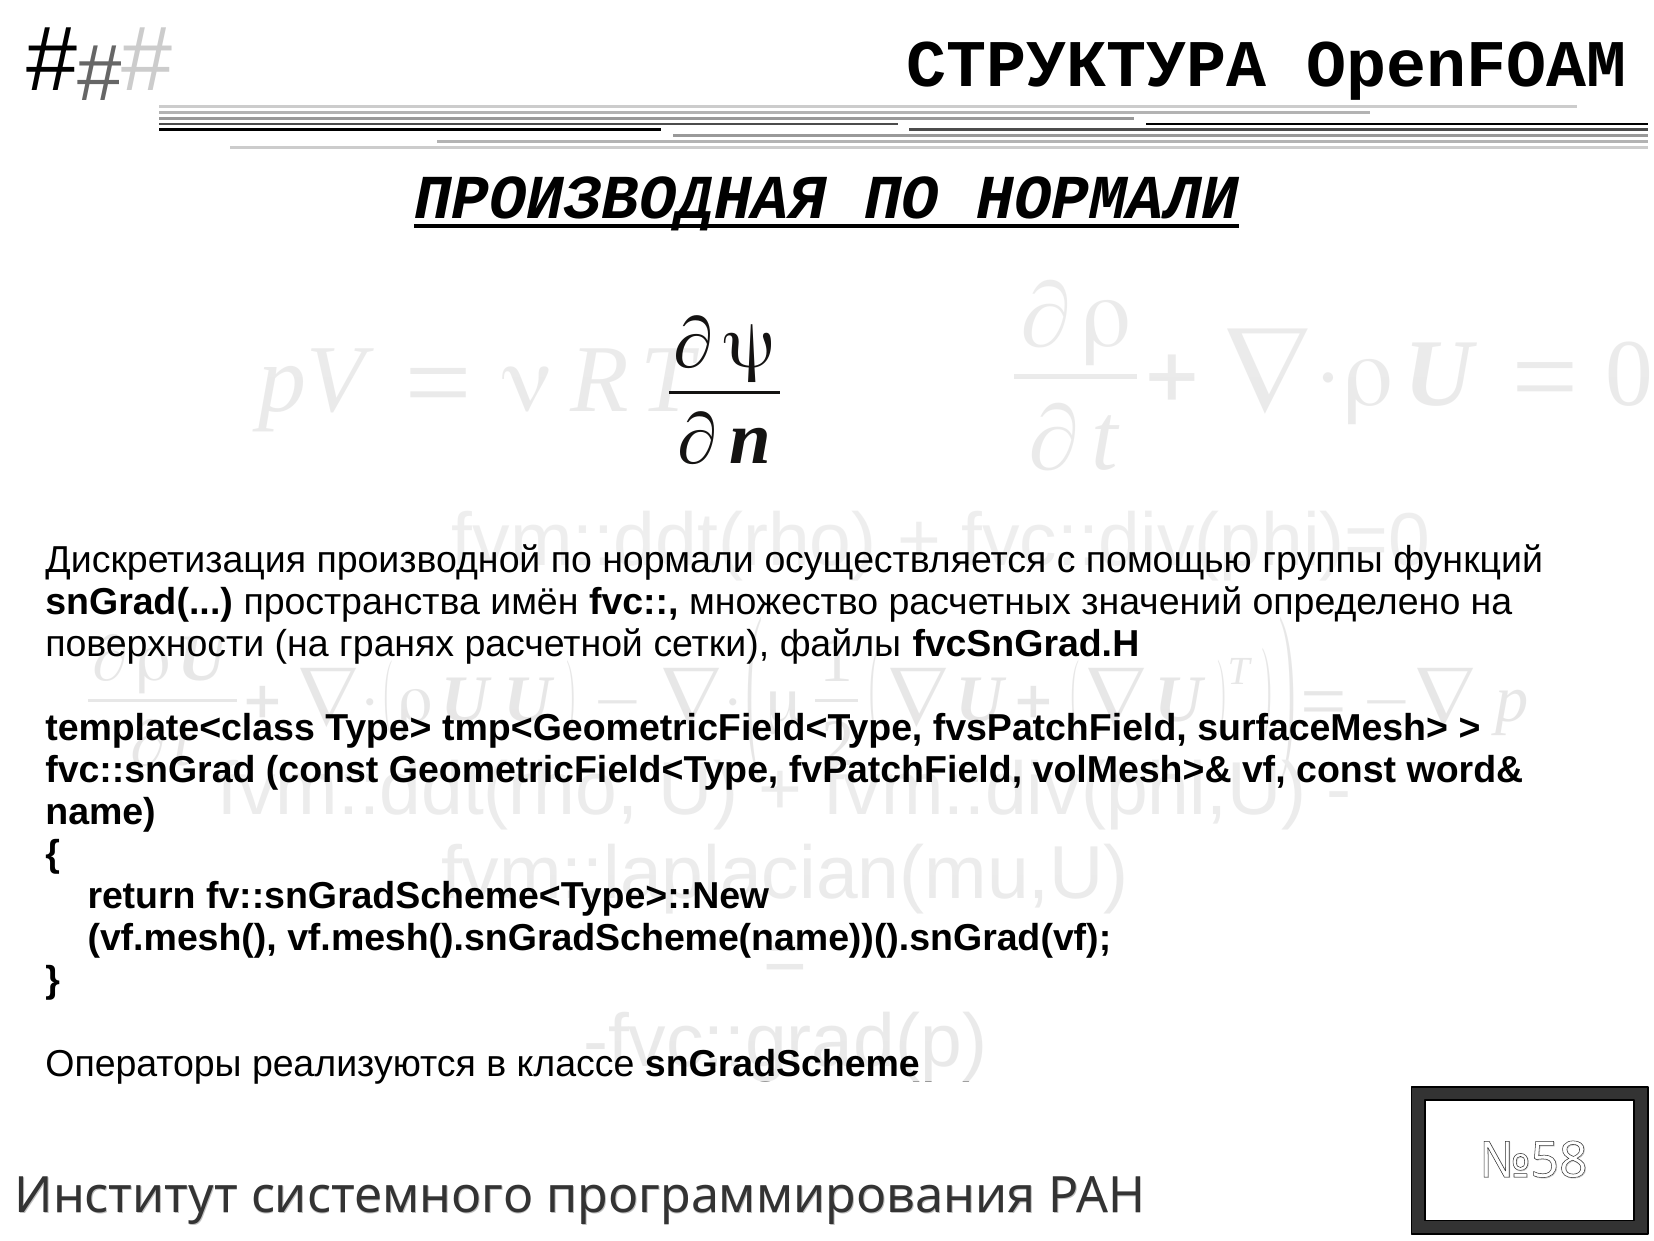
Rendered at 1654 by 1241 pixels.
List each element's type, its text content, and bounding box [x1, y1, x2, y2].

title ПРОИЗВОДНАЯ ПО НОРМАЛИ [0, 147, 1654, 257]
text_box Дискретизация производной по нормали осуществляется с помощью группы функций snGrad(...) пространства имён fvc::, множество расчетных значений определено на поверхности (на гранях расчетной сетки), файлы fvcSnGrad.H template<class Type> tmp<GeometricField<Type, fvsPatchField, surfaceMesh> > fvc::snGrad (const GeometricField<Type, fvPatchField, volMesh>& vf, const word& name) { return fv::snGradScheme<Type>::New (vf.mesh(), vf.mesh().snGradScheme(name))().snGrad(vf); } Операторы реализуются в классе snGradScheme [30, 530, 1634, 1092]
chart [658, 301, 790, 481]
